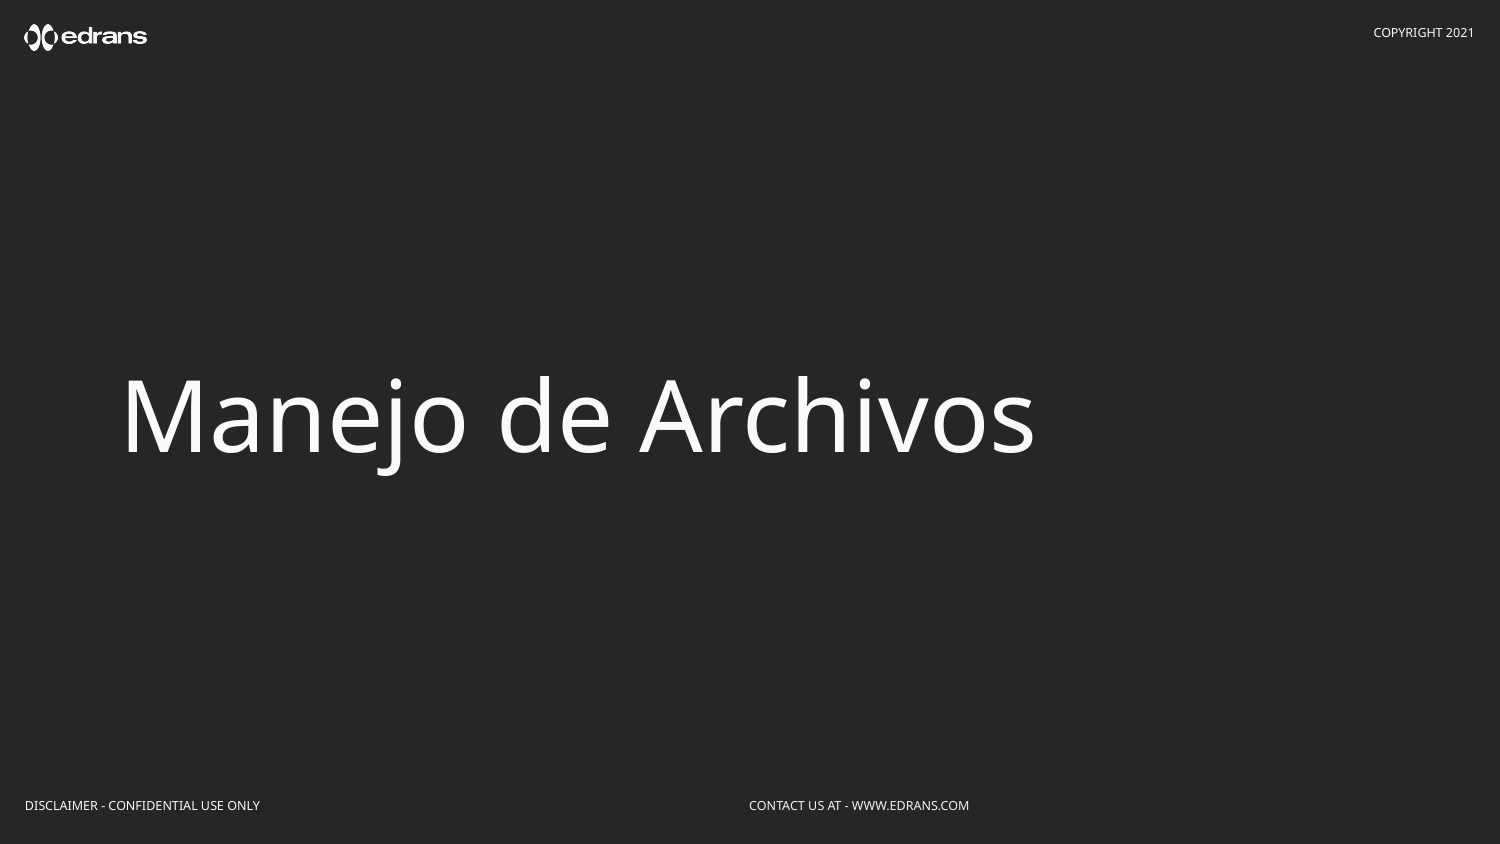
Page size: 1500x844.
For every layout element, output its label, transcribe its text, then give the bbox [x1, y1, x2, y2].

picture [24, 24, 147, 51]
title Manejo de Archivos [119, 206, 1377, 619]
